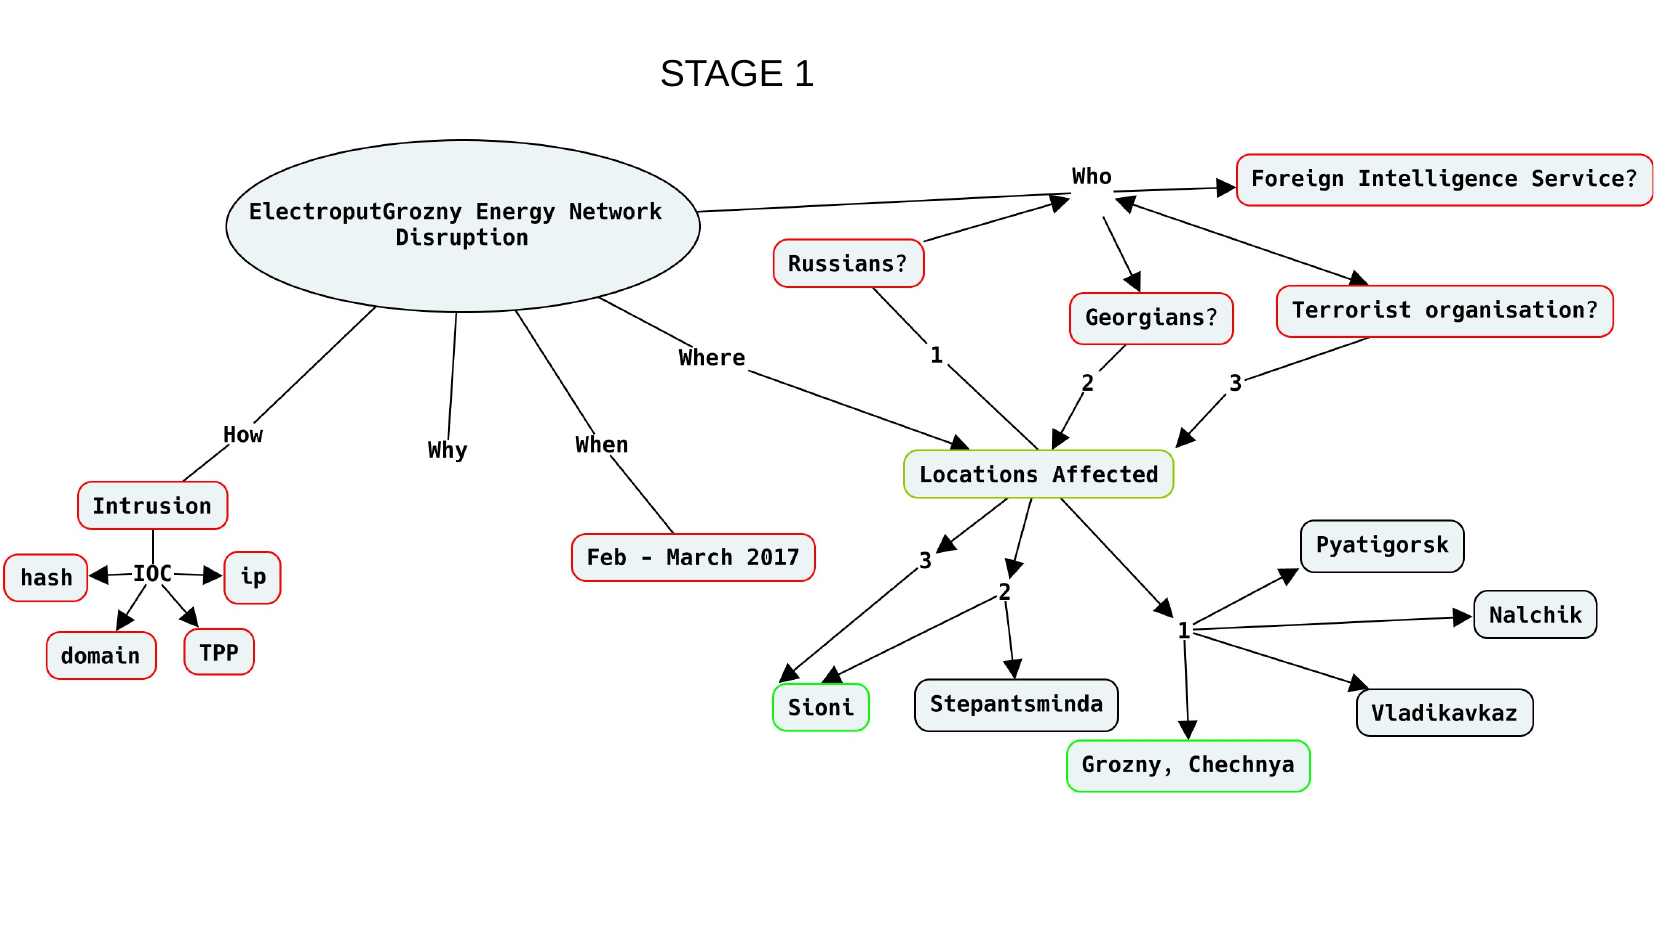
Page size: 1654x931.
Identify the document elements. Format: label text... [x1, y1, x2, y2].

text_box STAGE 1 [645, 45, 1126, 102]
picture [3, 139, 1654, 796]
